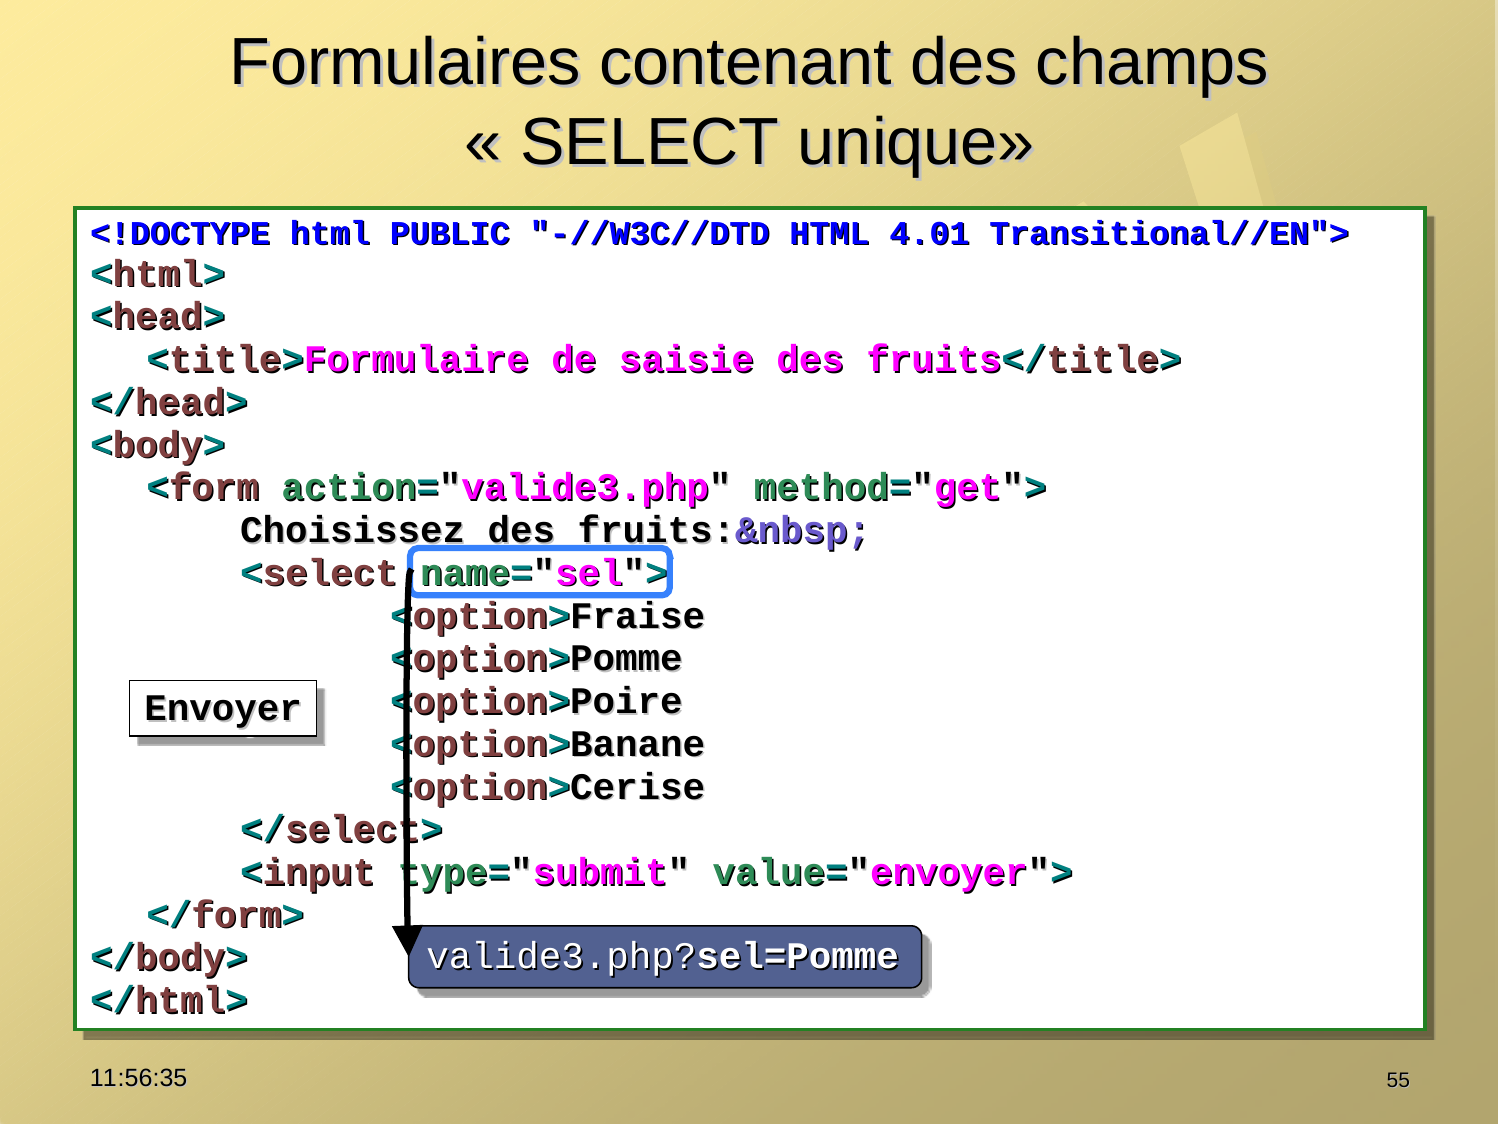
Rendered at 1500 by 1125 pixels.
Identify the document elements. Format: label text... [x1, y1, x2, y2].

title Formulaires contenant des champs « SELECT unique» [75, 45, 1426, 152]
text_box Envoyer [129, 680, 317, 737]
text_box <numéro> [1074, 1058, 1426, 1100]
text_box 18:45:30 [74, 1058, 426, 1100]
text_box valide3.php?sel=Pomme [408, 925, 922, 988]
list <!DOCTYPE html PUBLIC "-//W3C//DTD HTML 4.01 Transitional//EN"> <html> <head> <title>Formulaire de saisie des fruits</title> </head> <body> <form action="valide3.php" method="get"> Choisissez des fruits:&nbsp; <select name="sel"> <option>Fraise <option>Pomme <option>Poire <option>Banane <option>Cerise </select> <input type="submit" value="envoyer"> </form> </body> </html> [75, 207, 1426, 1030]
